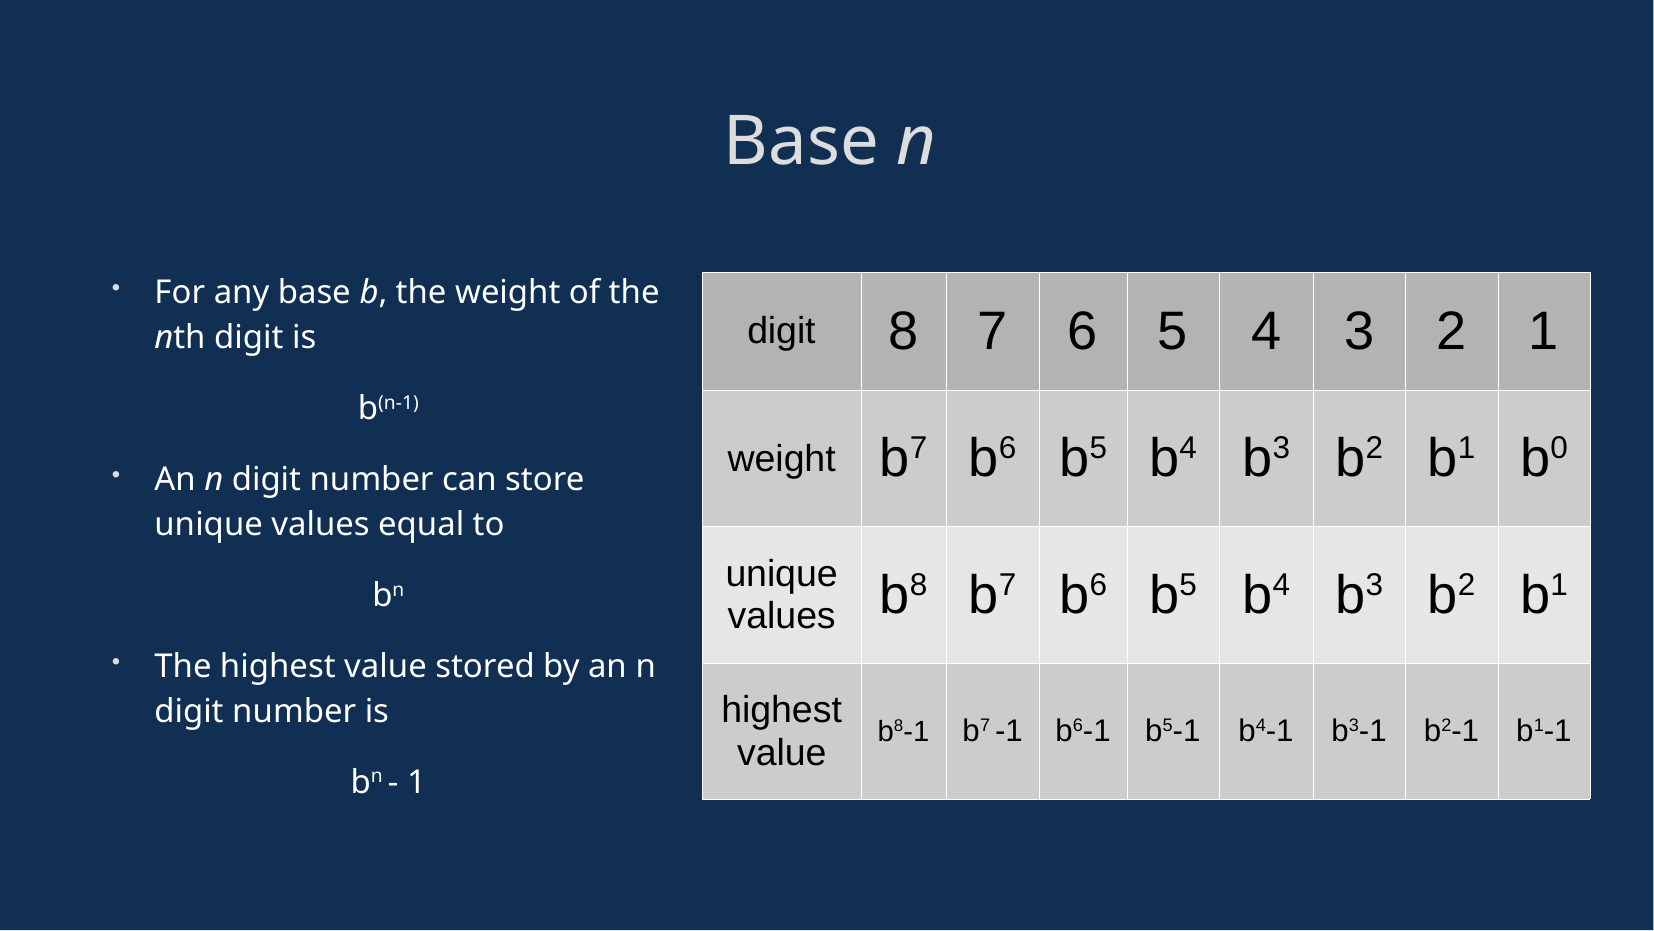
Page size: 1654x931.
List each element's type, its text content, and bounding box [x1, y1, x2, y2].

table_cell b6 [947, 391, 1039, 526]
table_cell b1 [1406, 391, 1498, 526]
table_cell weight [703, 391, 861, 526]
table_cell b3 [1314, 527, 1405, 663]
table_header 8 [862, 273, 946, 390]
table_cell b4 [1220, 527, 1313, 663]
table_header 1 [1499, 273, 1590, 390]
table_cell b1-1 [1499, 664, 1590, 799]
table_cell b7 -1 [947, 664, 1039, 799]
table_cell unique values [703, 527, 861, 663]
list For any base b, the weight of the nth digit is b(n-1) An n digit number can store unique values equal to bn The highest value stored by an n digit number is bn - 1 [97, 268, 680, 806]
table_header 7 [947, 273, 1039, 390]
table_header 2 [1406, 273, 1498, 390]
table_cell b6 [1040, 527, 1127, 663]
table_cell b7 [862, 391, 946, 526]
table_cell highest value [703, 664, 861, 799]
table_cell b5-1 [1128, 664, 1219, 799]
table_header 5 [1128, 273, 1219, 390]
table_cell b6-1 [1040, 664, 1127, 799]
table_cell b2 [1406, 527, 1498, 663]
table_header 4 [1220, 273, 1313, 390]
table_cell b3-1 [1314, 664, 1405, 799]
table_cell b8-1 [862, 664, 946, 799]
table_cell b0 [1499, 391, 1590, 526]
table_cell b1 [1499, 527, 1590, 663]
table_header 6 [1040, 273, 1127, 390]
title Base n [97, 56, 1563, 220]
table_cell b4 [1128, 391, 1219, 526]
table_cell b2 [1314, 391, 1405, 526]
table_cell b8 [862, 527, 946, 663]
table_cell b4-1 [1220, 664, 1313, 799]
table_cell b5 [1128, 527, 1219, 663]
table_header 3 [1314, 273, 1405, 390]
table_cell b5 [1040, 391, 1127, 526]
table_header digit [703, 273, 861, 390]
table_cell b3 [1220, 391, 1313, 526]
table_cell b7 [947, 527, 1039, 663]
table_cell b2-1 [1406, 664, 1498, 799]
